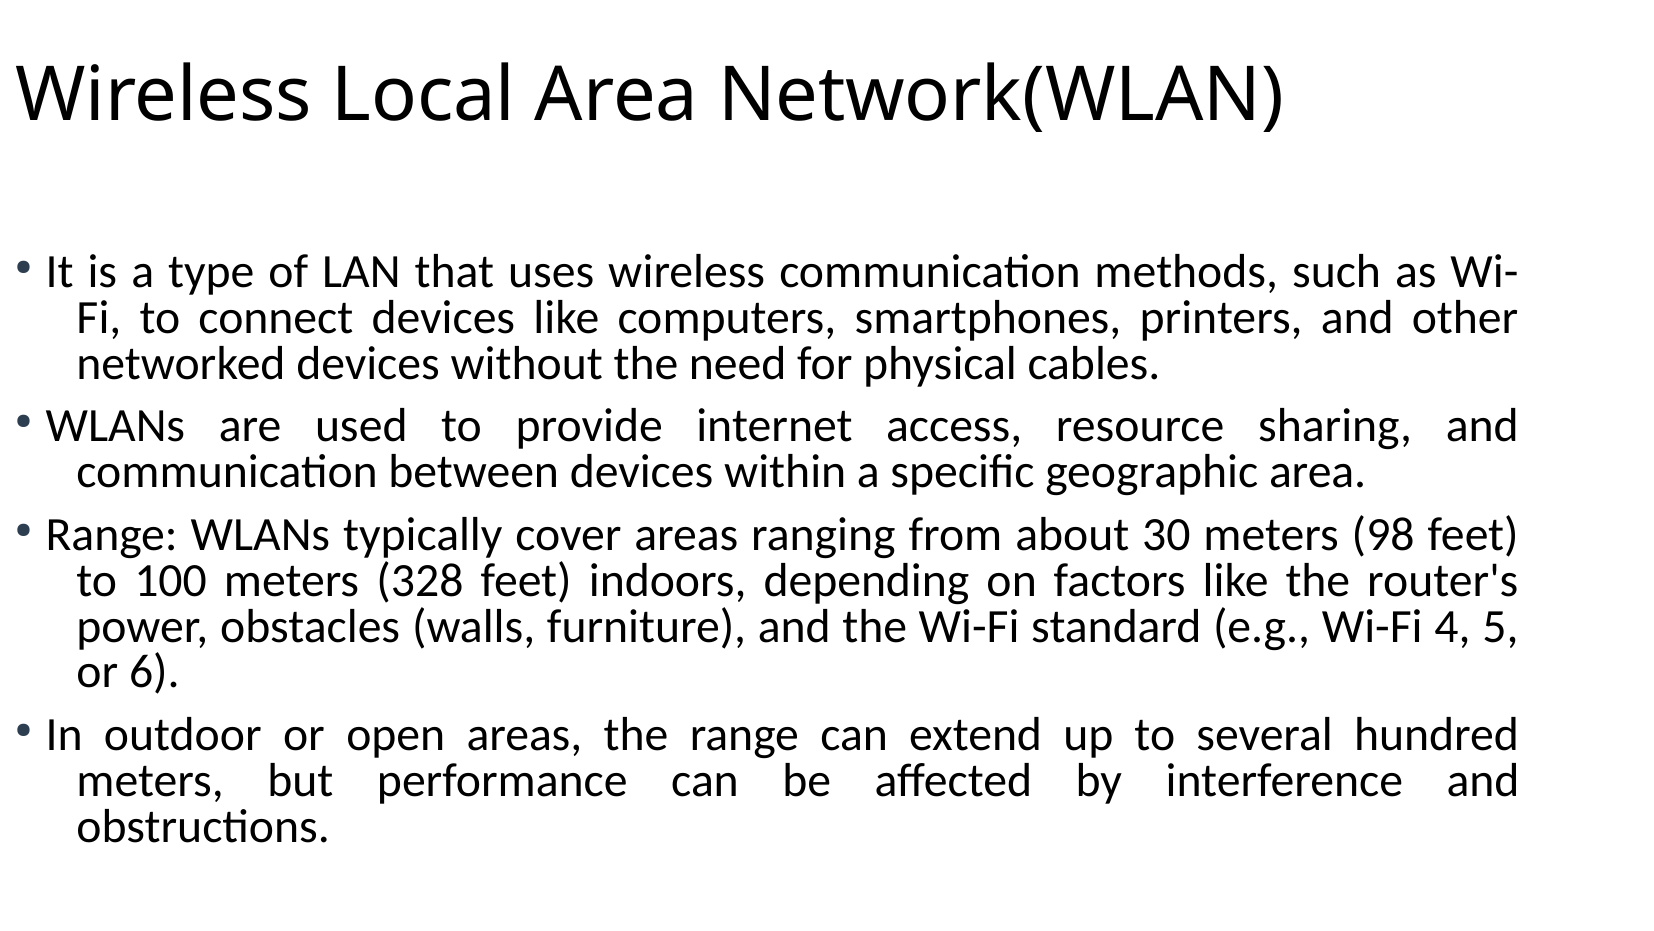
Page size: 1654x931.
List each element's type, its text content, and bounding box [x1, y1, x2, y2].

title Wireless Local Area Network(WLAN) [0, 36, 1536, 155]
list It is a type of LAN that uses wireless communication methods, such as Wi-Fi, to connect devices like computers, smartphones, printers, and other networked devices without the need for physical cables. WLANs are used to provide internet access, resource sharing, and communication between devices within a specific geographic area. Range: WLANs typically cover areas ranging from about 30 meters (98 feet) to 100 meters (328 feet) indoors, depending on factors like the router's power, obstacles (walls, furniture), and the Wi-Fi standard (e.g., Wi-Fi 4, 5, or 6). In outdoor or open areas, the range can extend up to several hundred meters, but performance can be affected by interference and obstructions. [0, 243, 1536, 864]
